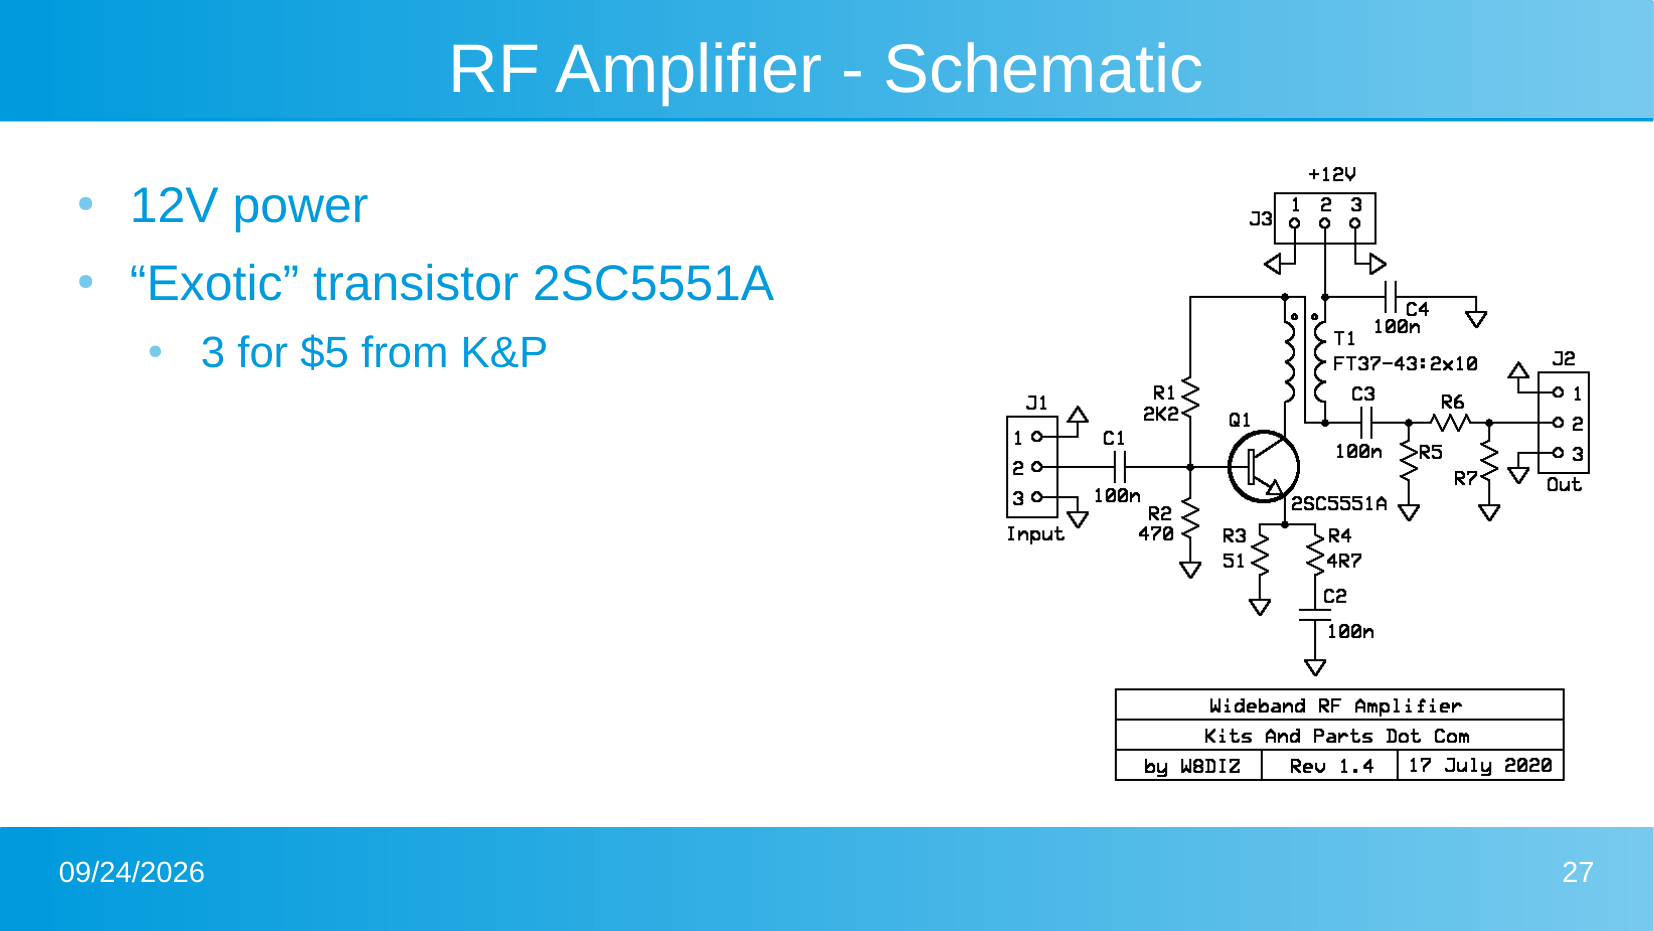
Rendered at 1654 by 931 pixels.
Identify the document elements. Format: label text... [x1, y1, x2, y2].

list 12V power “Exotic” transistor 2SC5551A 3 for $5 from K&P [59, 177, 938, 768]
title RF Amplifier - Schematic [59, 29, 1595, 108]
picture [984, 155, 1613, 788]
